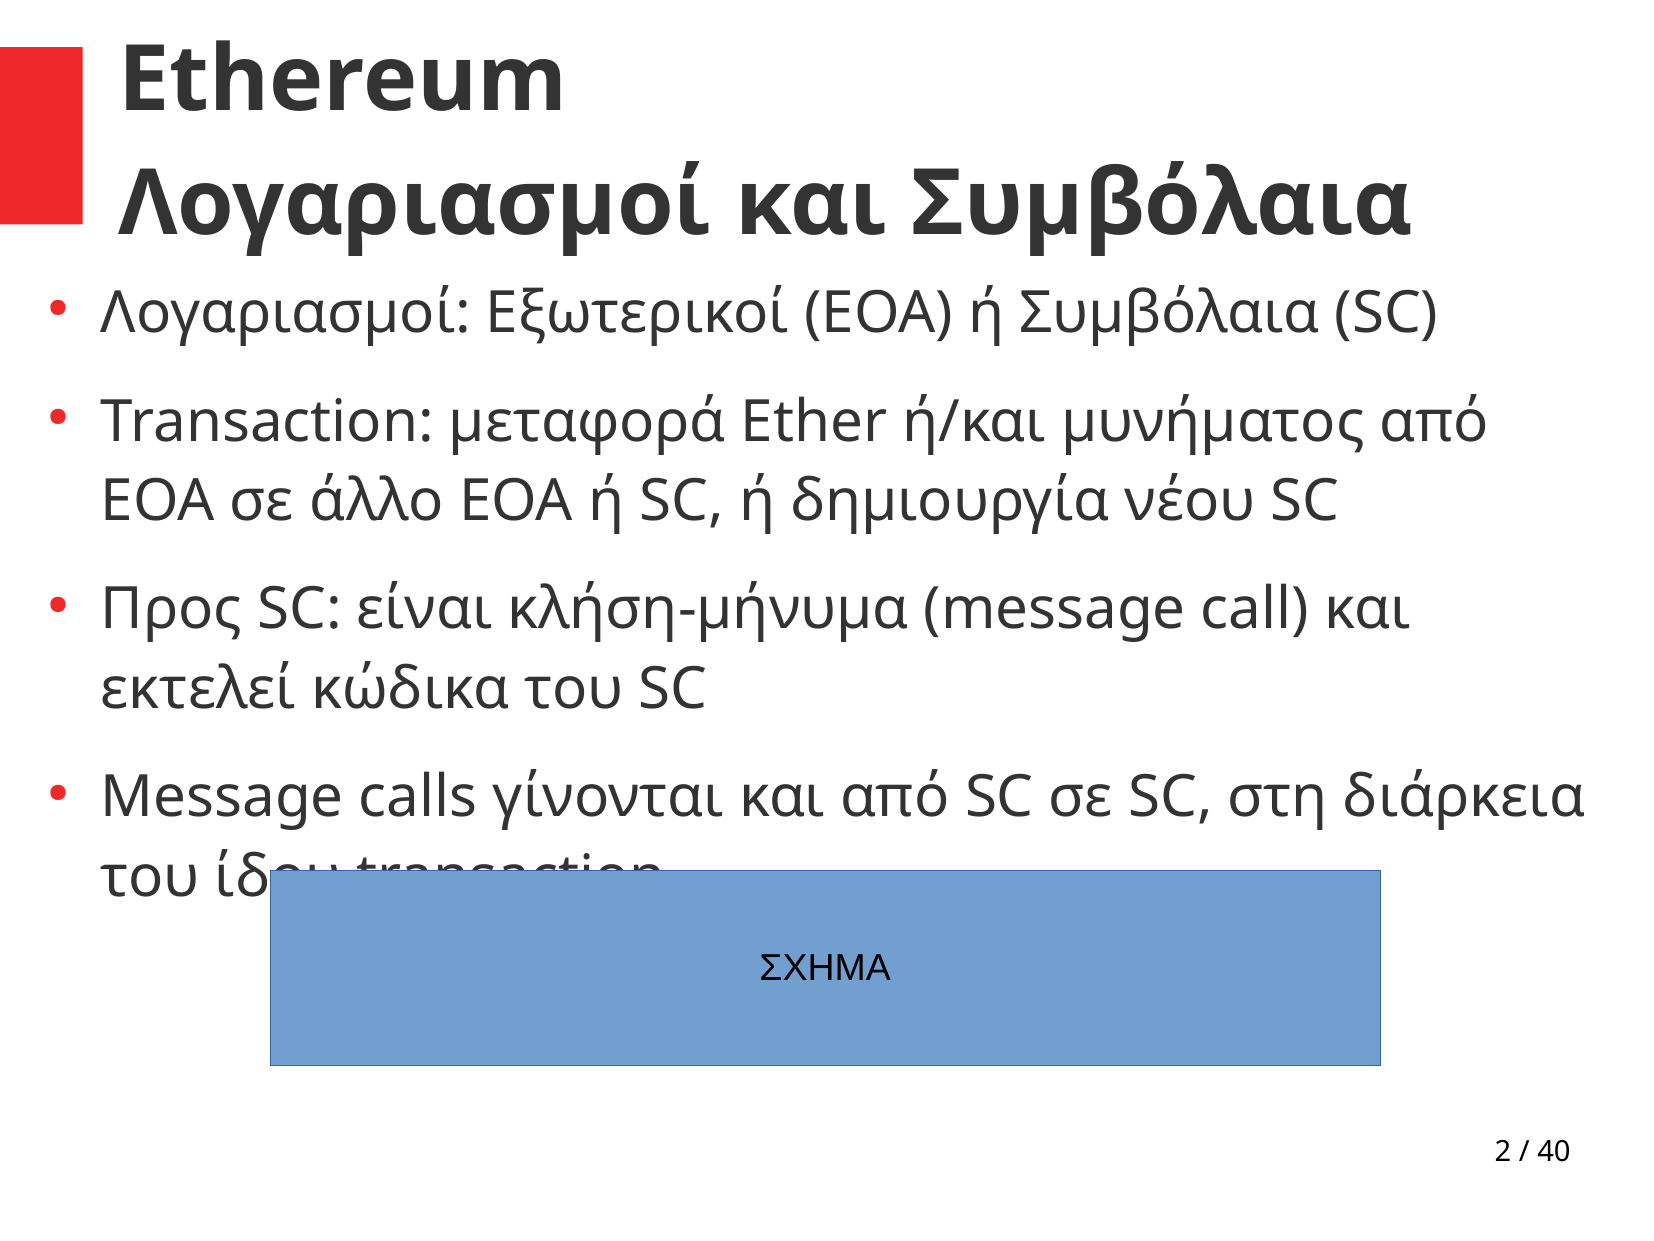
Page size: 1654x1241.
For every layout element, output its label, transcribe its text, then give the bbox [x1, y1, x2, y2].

text_box ΣΧΗΜΑ [270, 870, 1381, 1066]
list Λογαριασμοί: Εξωτερικοί (EOA) ή Συμβόλαια (SC) Transaction: μεταφορά Ether ή/και μυνήματος από EOA σε άλλο EOA ή SC, ή δημιουργία νέου SC Προς SC: είναι κλήση-μήνυμα (message call) και εκτελεί κώδικα του SC Message calls γίνονται και από SC σε SC, στη διάρκεια του ίδου transaction [30, 270, 1621, 841]
title Ethereum Λογαριασμοί και Συμβόλαια [118, 30, 1571, 245]
